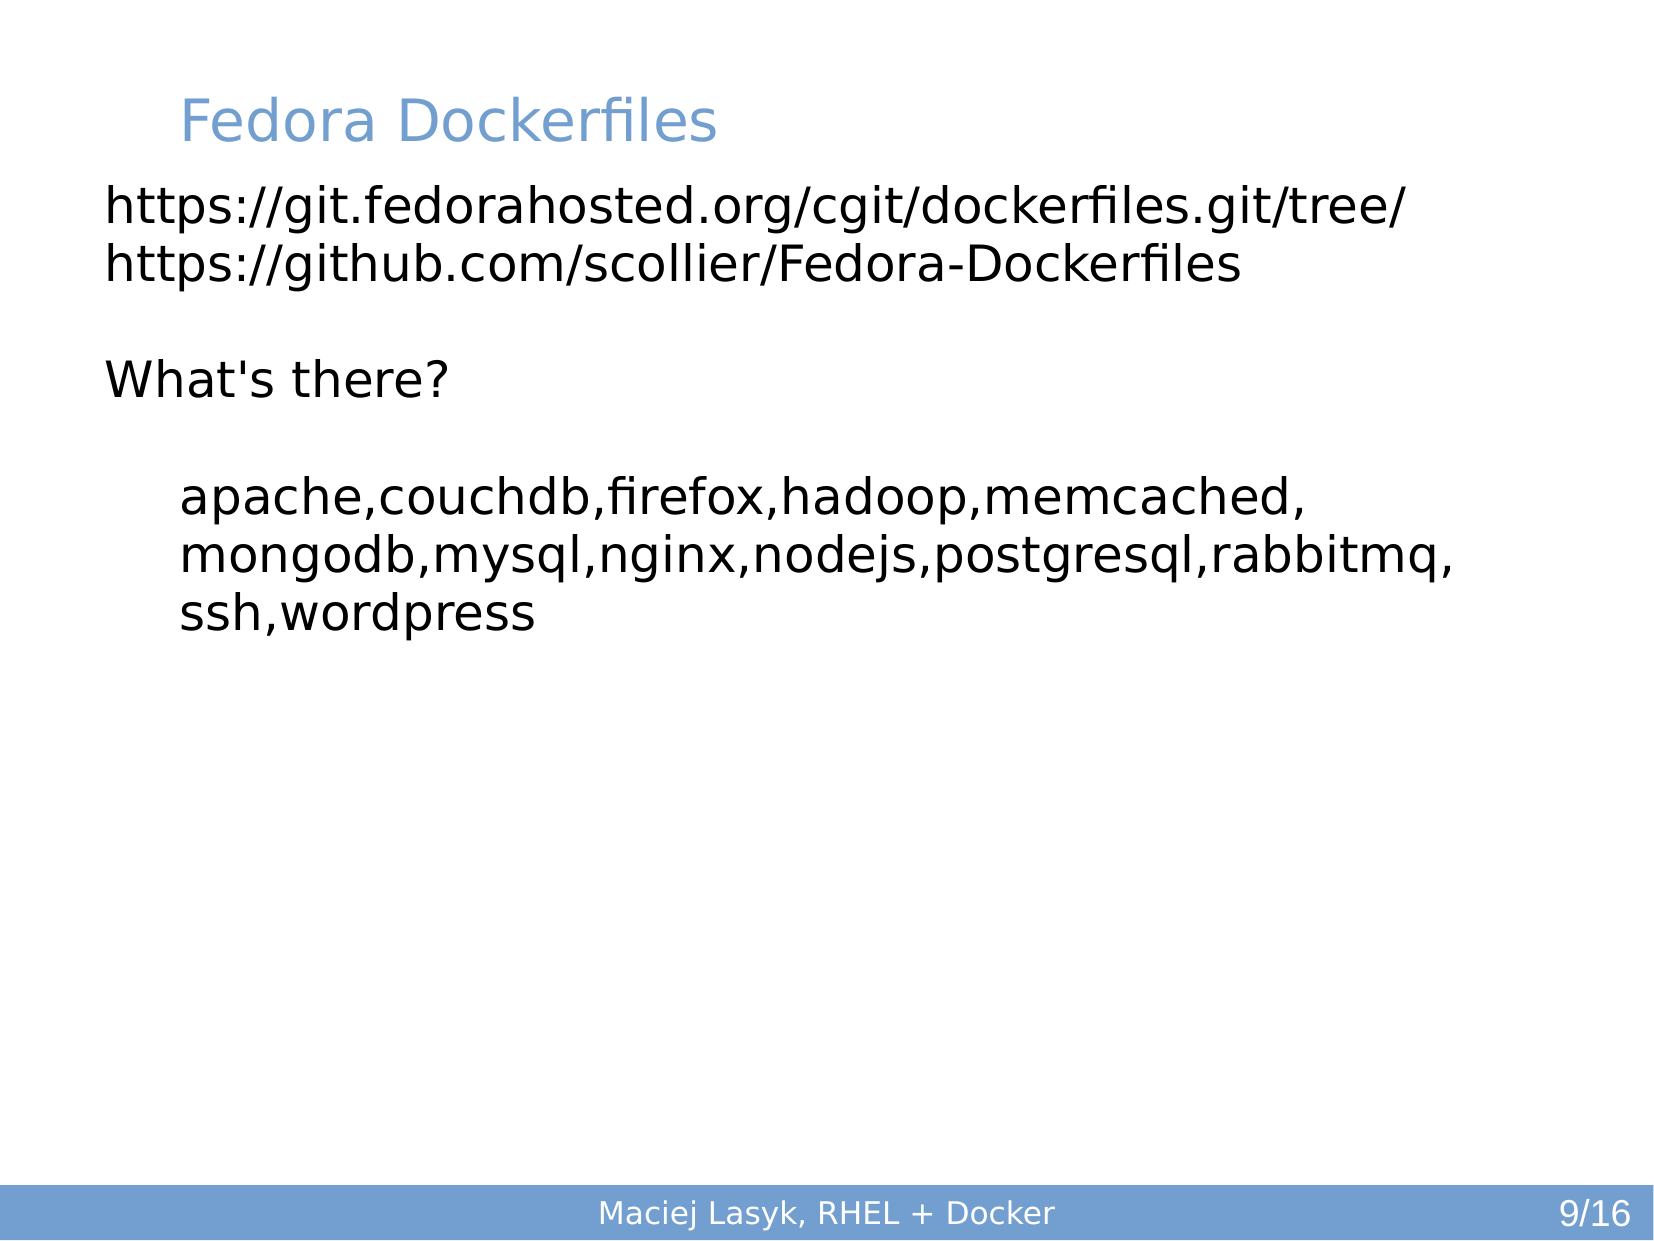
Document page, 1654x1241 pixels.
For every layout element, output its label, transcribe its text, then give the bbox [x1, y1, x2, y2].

text_box Maciej Lasyk, RHEL + Docker [583, 1188, 1071, 1240]
text_box 9/16 [1533, 1185, 1647, 1241]
text_box https://git.fedorahosted.org/cgit/dockerfiles.git/tree/ https://github.com/scollier/Fedora-Dockerfiles What's there? apache,couchdb,firefox,hadoop,memcached, mongodb,mysql,nginx,nodejs,postgresql,rabbitmq, ssh,wordpress [90, 169, 1471, 650]
text_box [1647, 1185, 1654, 1241]
text_box Fedora Dockerfiles [164, 79, 735, 163]
text_box [0, 1185, 1533, 1241]
